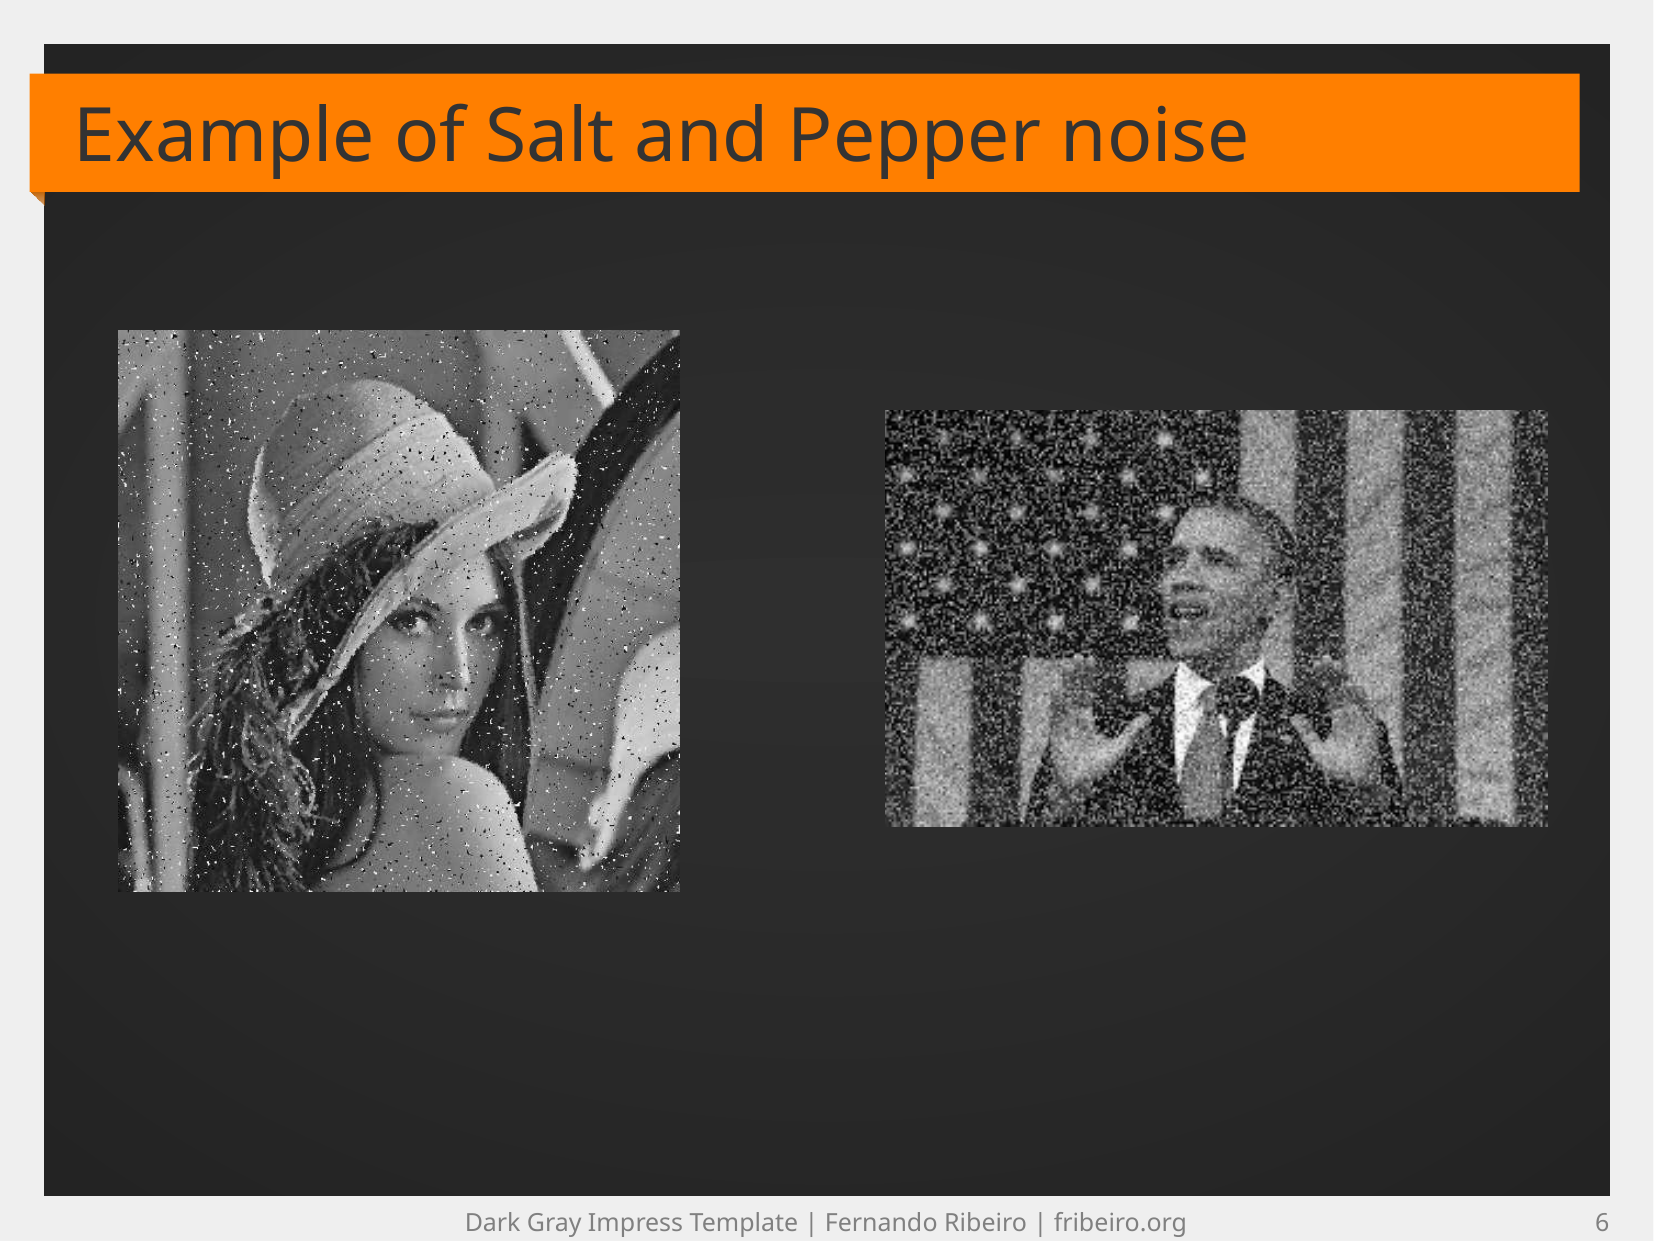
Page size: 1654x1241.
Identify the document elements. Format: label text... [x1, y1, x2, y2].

picture [118, 330, 680, 892]
picture [885, 410, 1548, 827]
title Example of Salt and Pepper noise [73, 73, 1565, 192]
